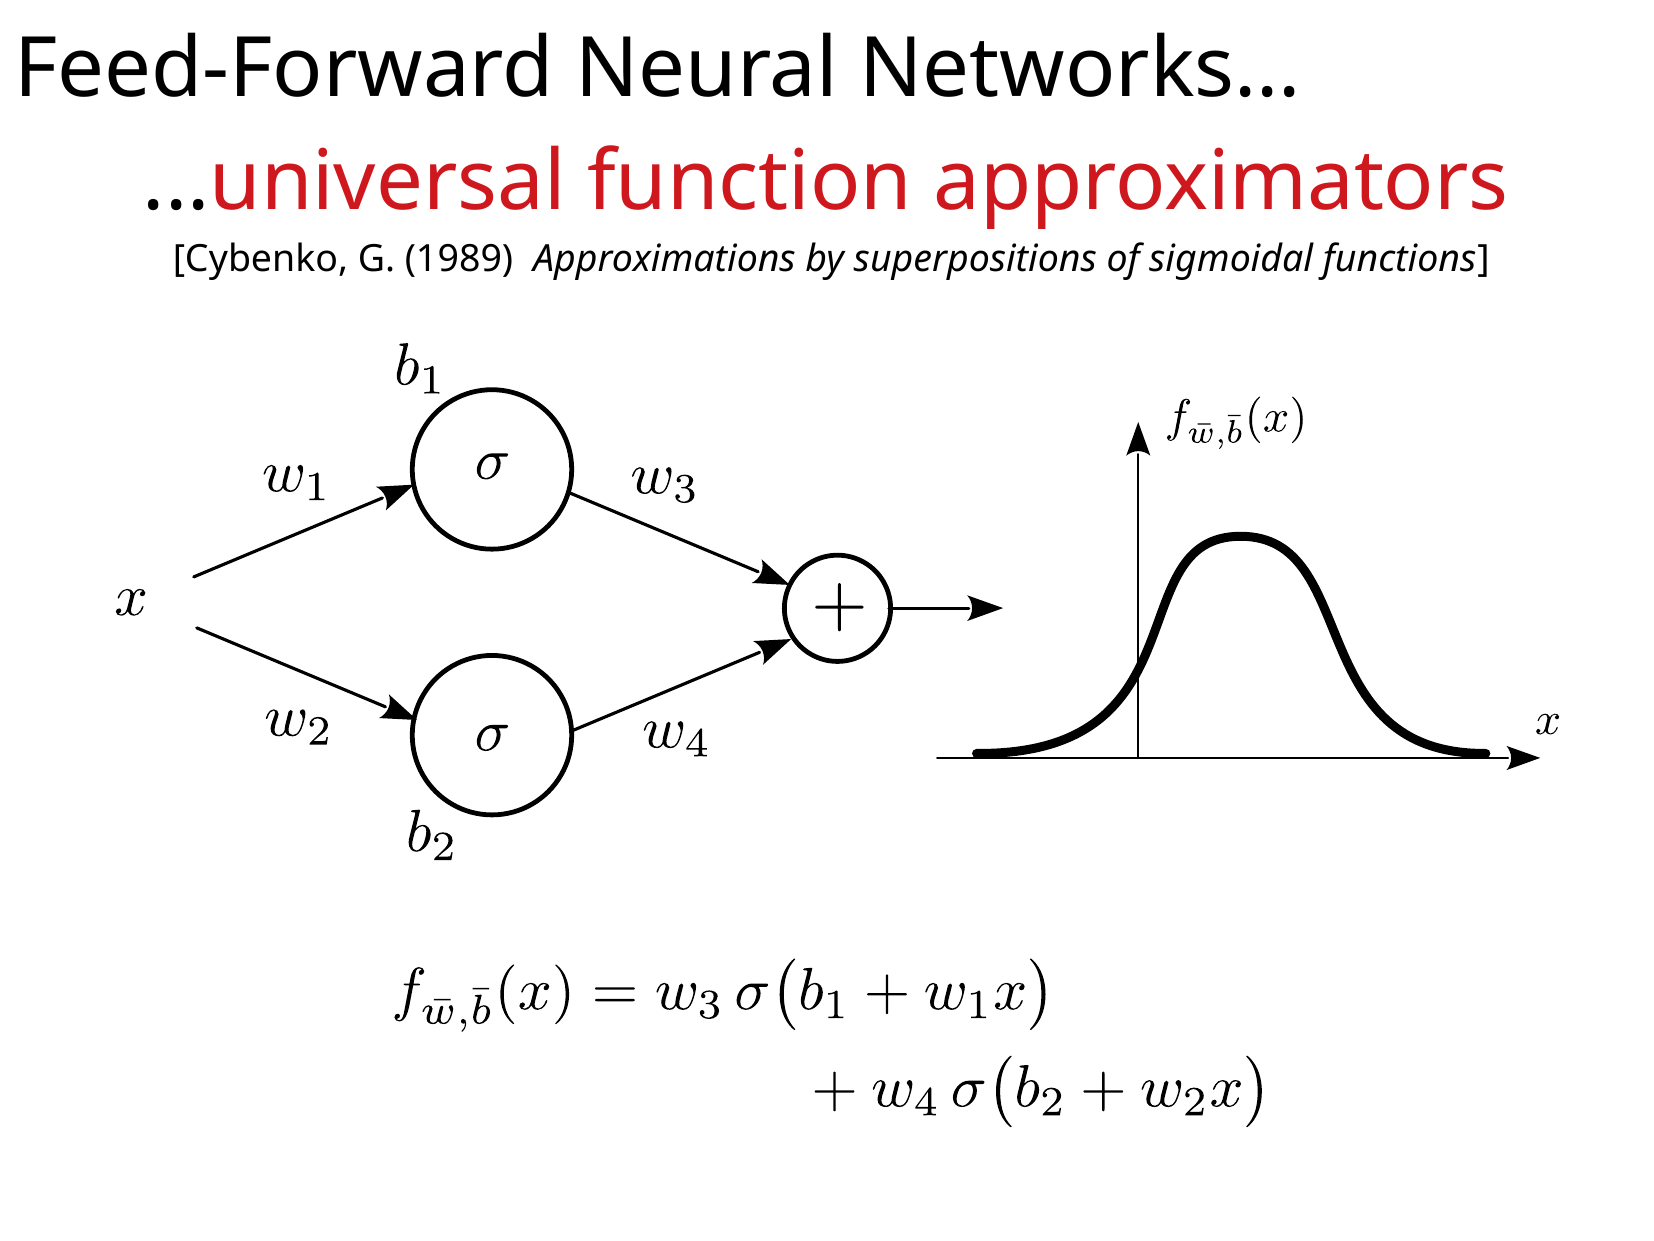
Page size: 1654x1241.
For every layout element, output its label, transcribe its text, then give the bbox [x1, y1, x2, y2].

picture [811, 582, 864, 632]
picture [403, 807, 455, 863]
picture [628, 464, 697, 506]
picture [474, 453, 509, 480]
picture [1534, 713, 1560, 735]
text_box [Cybenko, G. (1989) Approximations by superpositions of sigmoidal functions] [158, 226, 1495, 287]
picture [474, 724, 509, 752]
picture [639, 718, 710, 759]
picture [391, 340, 442, 396]
text_box Feed-Forward Neural Networks... ...universal function approximators [0, 0, 1653, 215]
picture [261, 707, 331, 747]
picture [261, 464, 325, 501]
picture [1162, 394, 1305, 451]
picture [388, 956, 1265, 1130]
picture [114, 588, 146, 616]
